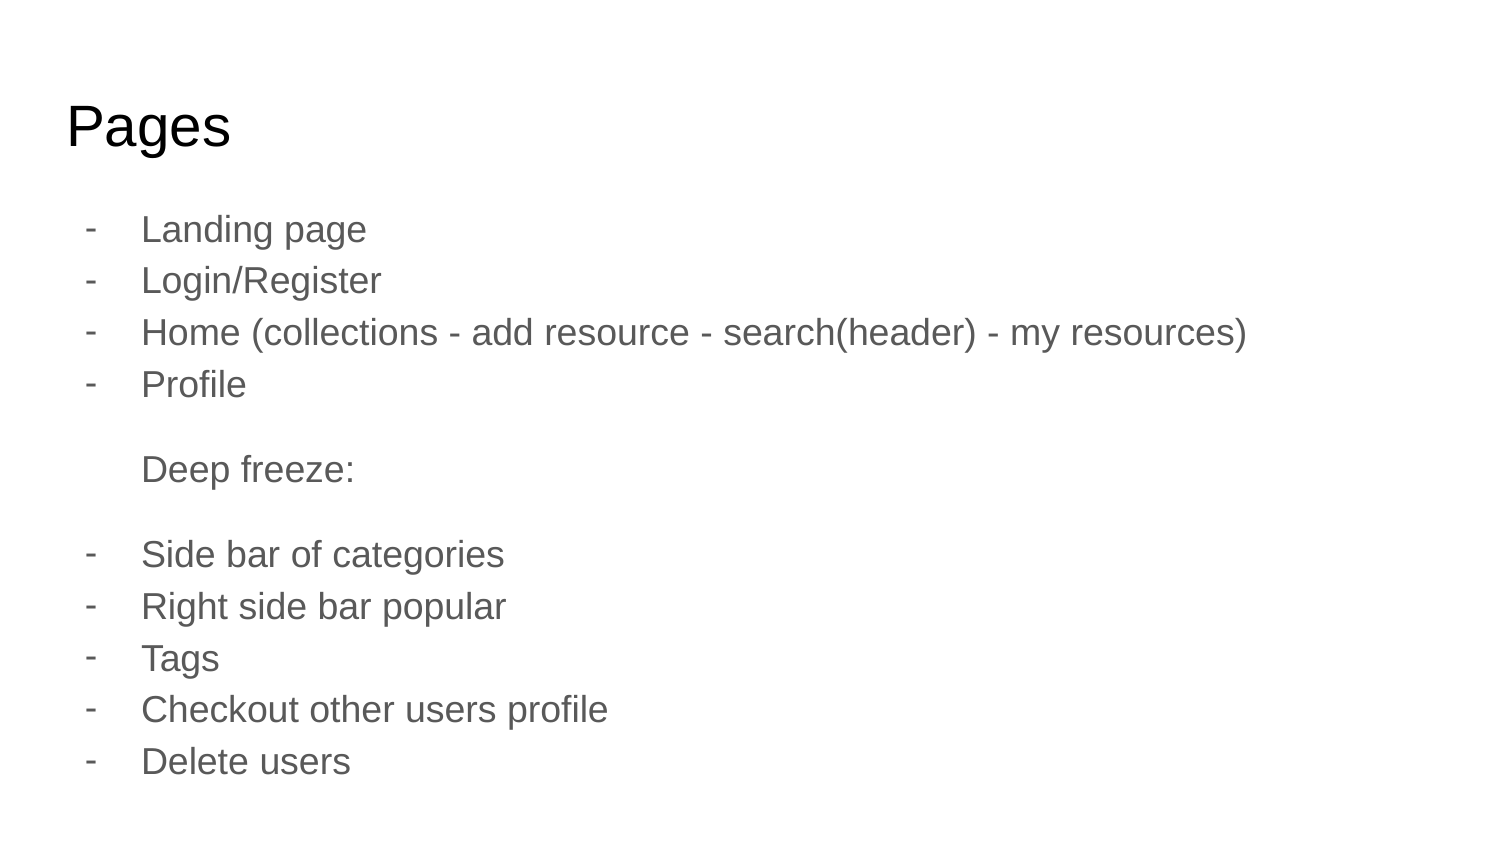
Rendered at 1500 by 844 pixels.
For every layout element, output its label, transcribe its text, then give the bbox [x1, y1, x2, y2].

list Landing page Login/Register Home (collections - add resource - search(header) - my resources) Profile Deep freeze: Side bar of categories Right side bar popular Tags Checkout other users profile Delete users [51, 183, 1449, 782]
title Pages [51, 72, 1449, 167]
